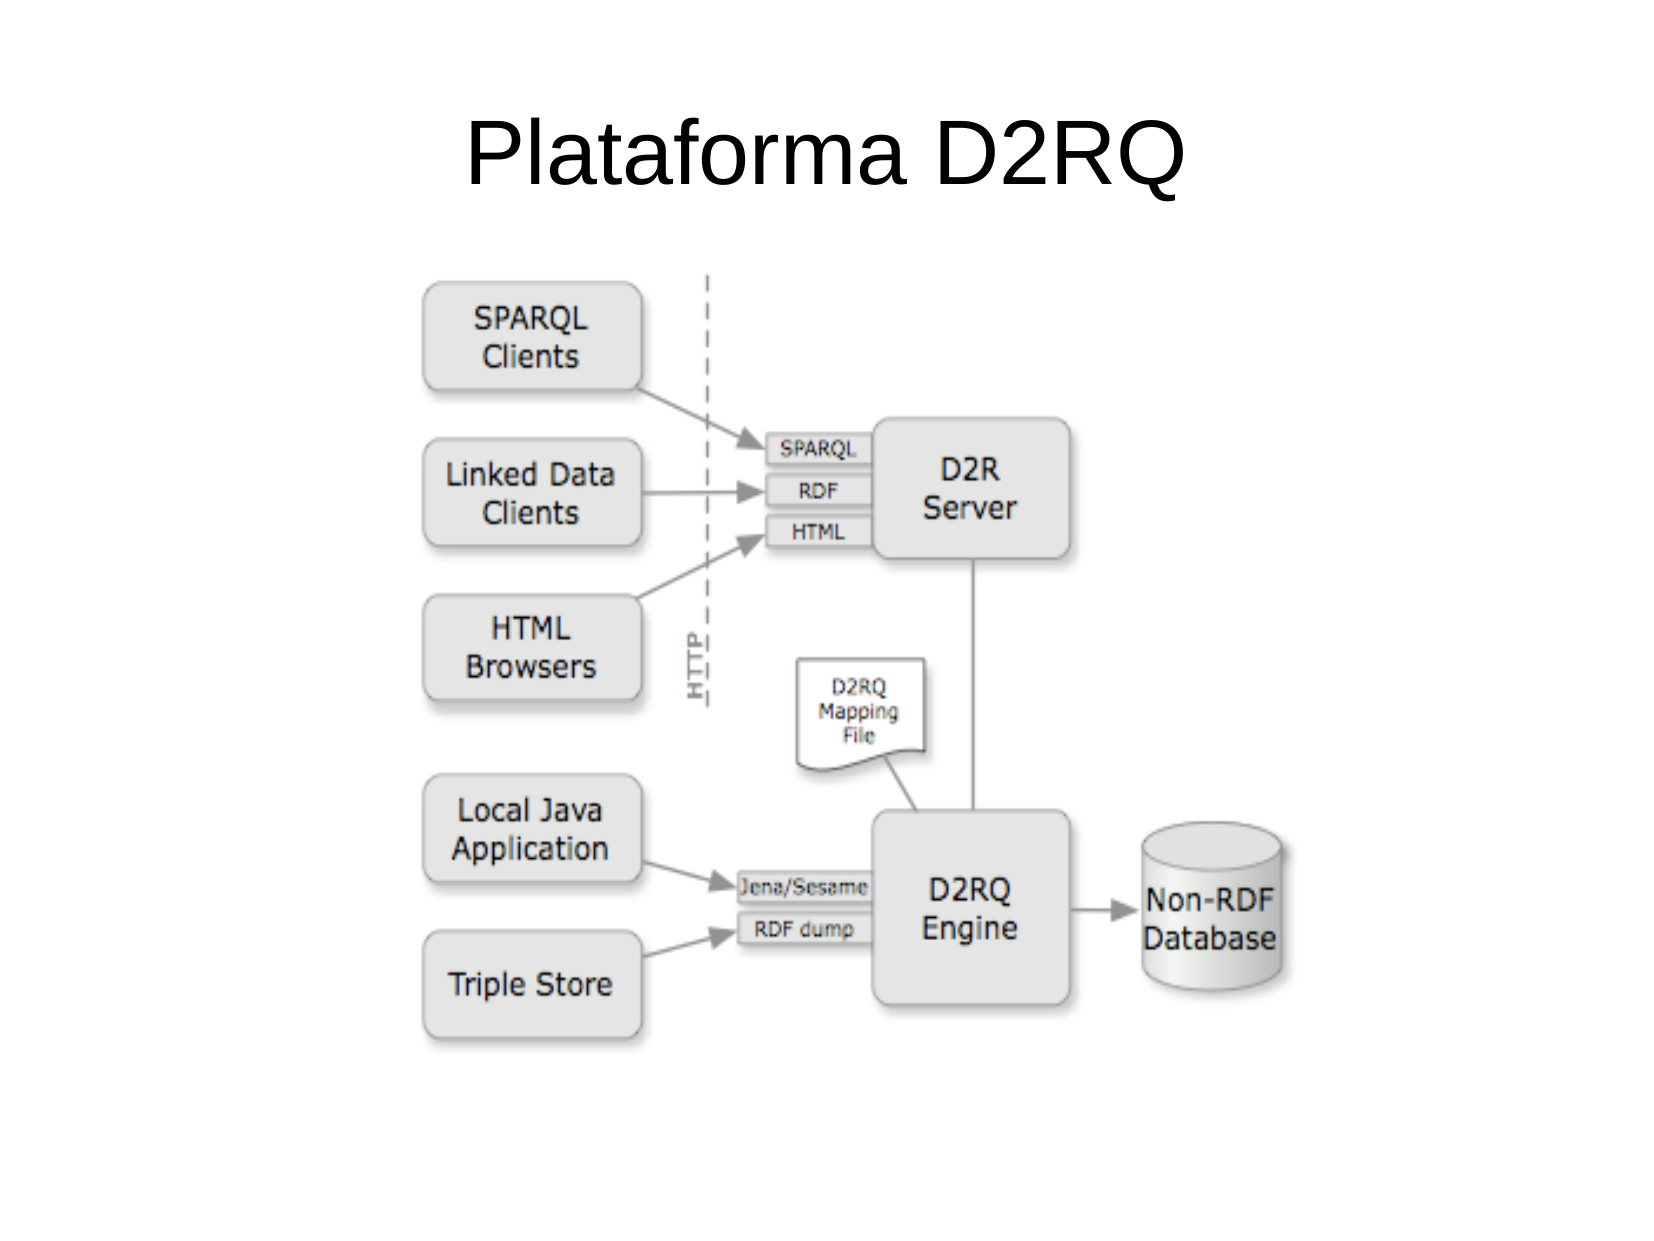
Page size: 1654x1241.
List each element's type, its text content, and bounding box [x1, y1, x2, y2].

title Plataforma D2RQ [82, 56, 1571, 250]
picture [413, 266, 1316, 1063]
